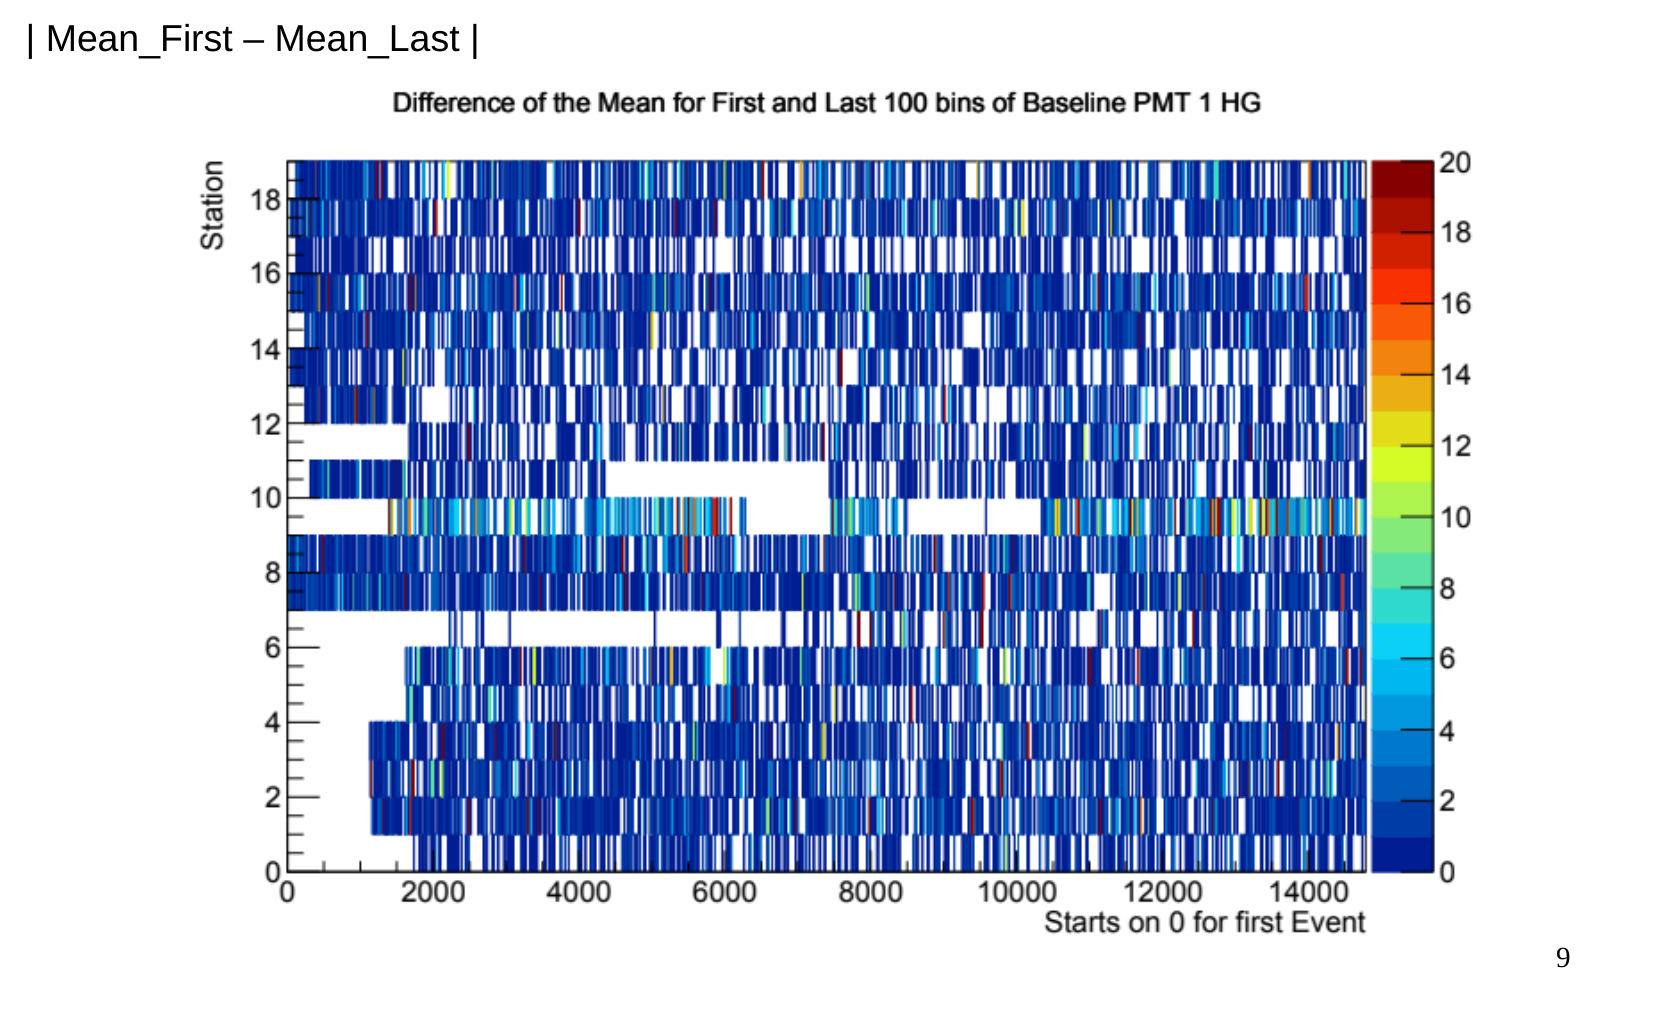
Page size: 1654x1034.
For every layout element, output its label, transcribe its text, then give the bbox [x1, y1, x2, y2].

picture [153, 73, 1501, 961]
text_box | Mean_First – Mean_Last | [10, 9, 496, 67]
